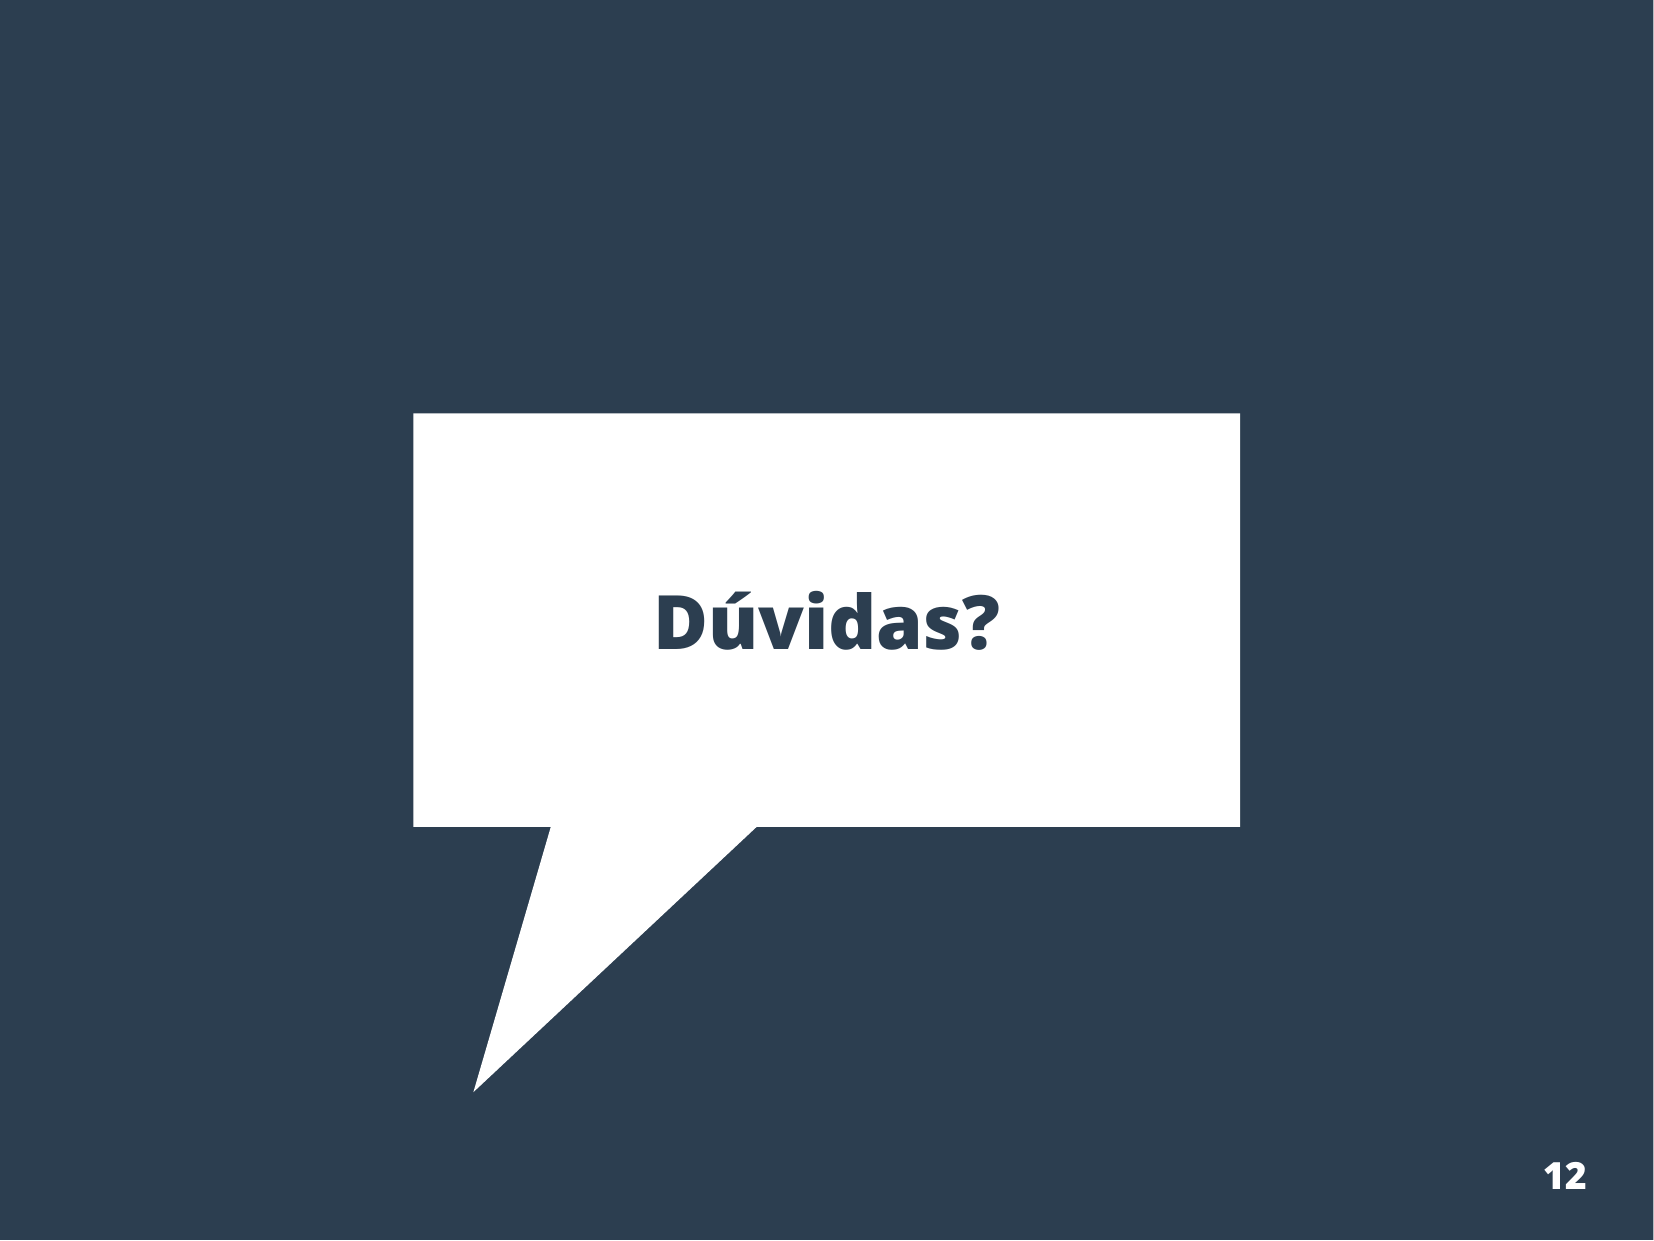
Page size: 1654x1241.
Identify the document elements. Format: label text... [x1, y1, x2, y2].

title Dúvidas? [442, 442, 1211, 798]
